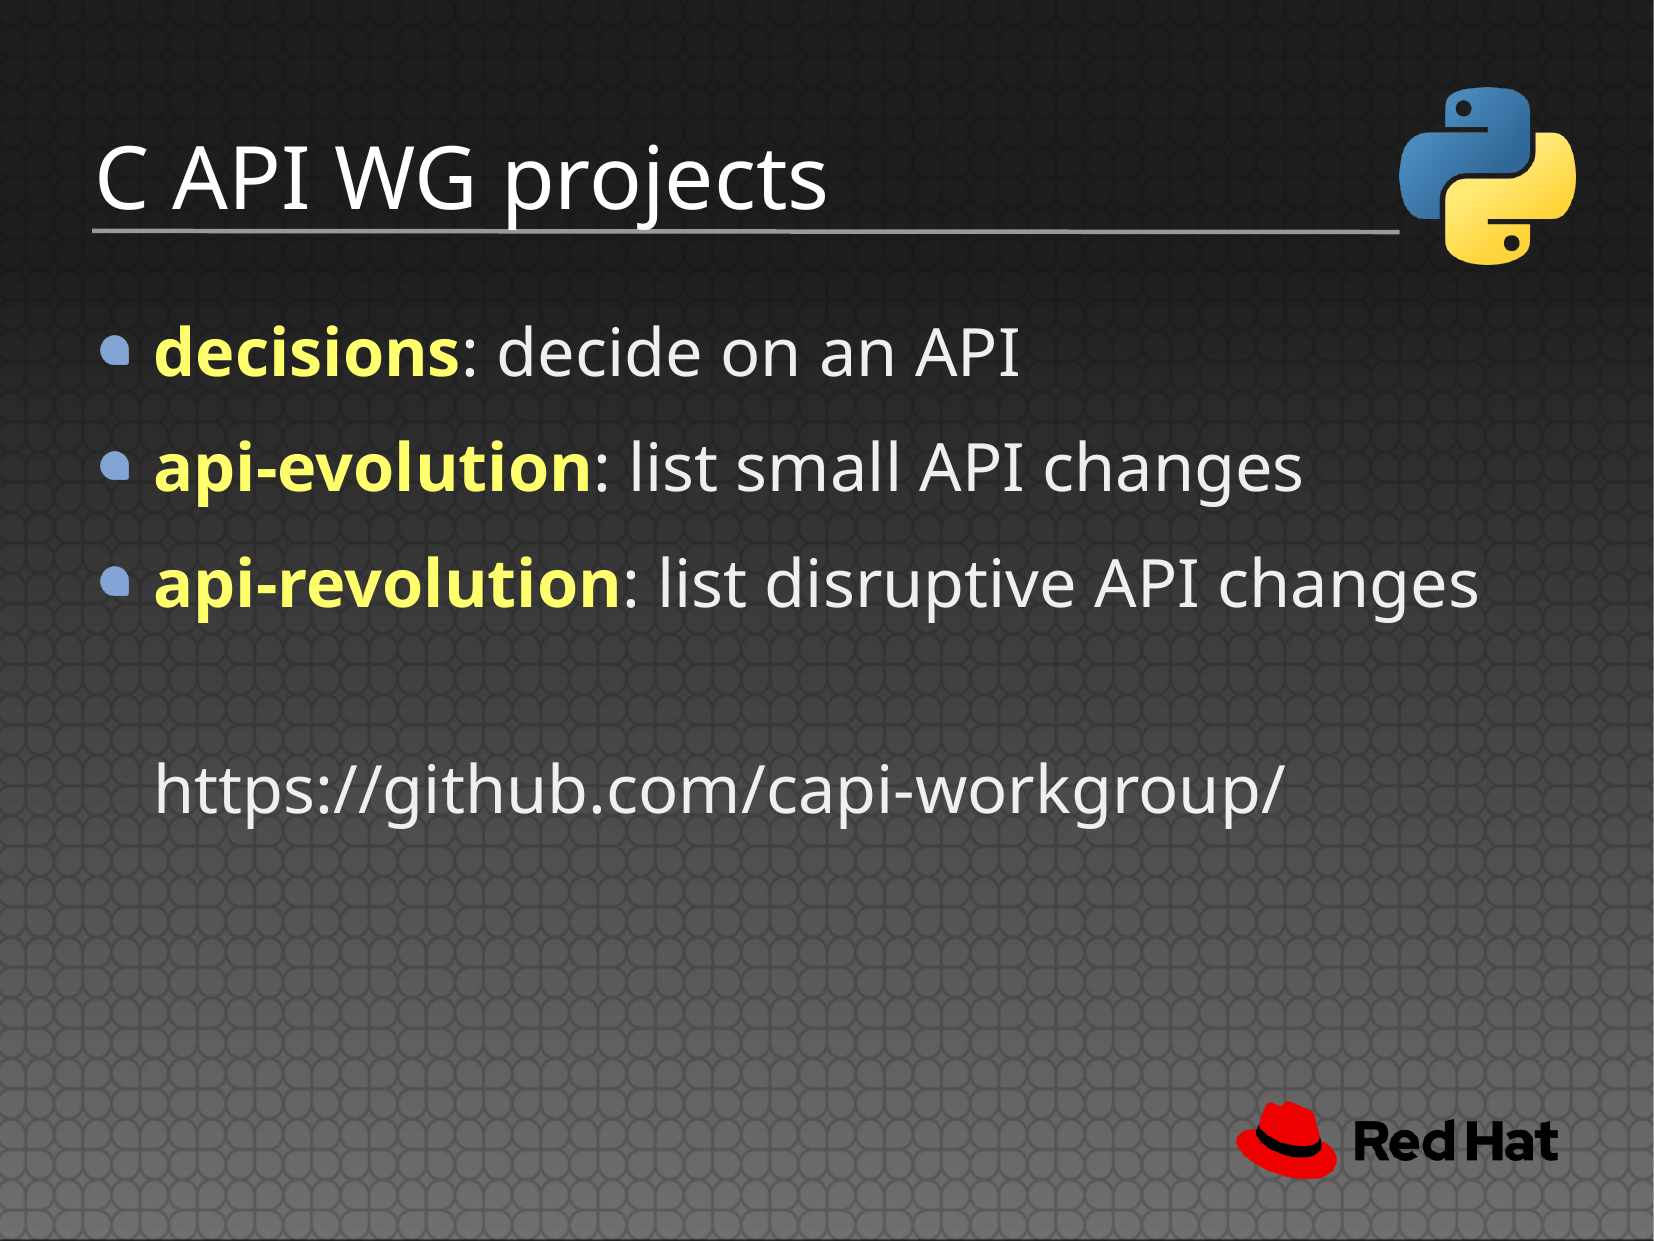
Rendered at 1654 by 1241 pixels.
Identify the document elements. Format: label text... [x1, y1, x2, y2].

picture [0, 0, 1654, 1241]
title C API WG projects [94, 100, 1426, 251]
list decisions: decide on an API api-evolution: list small API changes api-revolution: list disruptive API changes https://github.com/capi-workgroup/ [82, 304, 1629, 1045]
